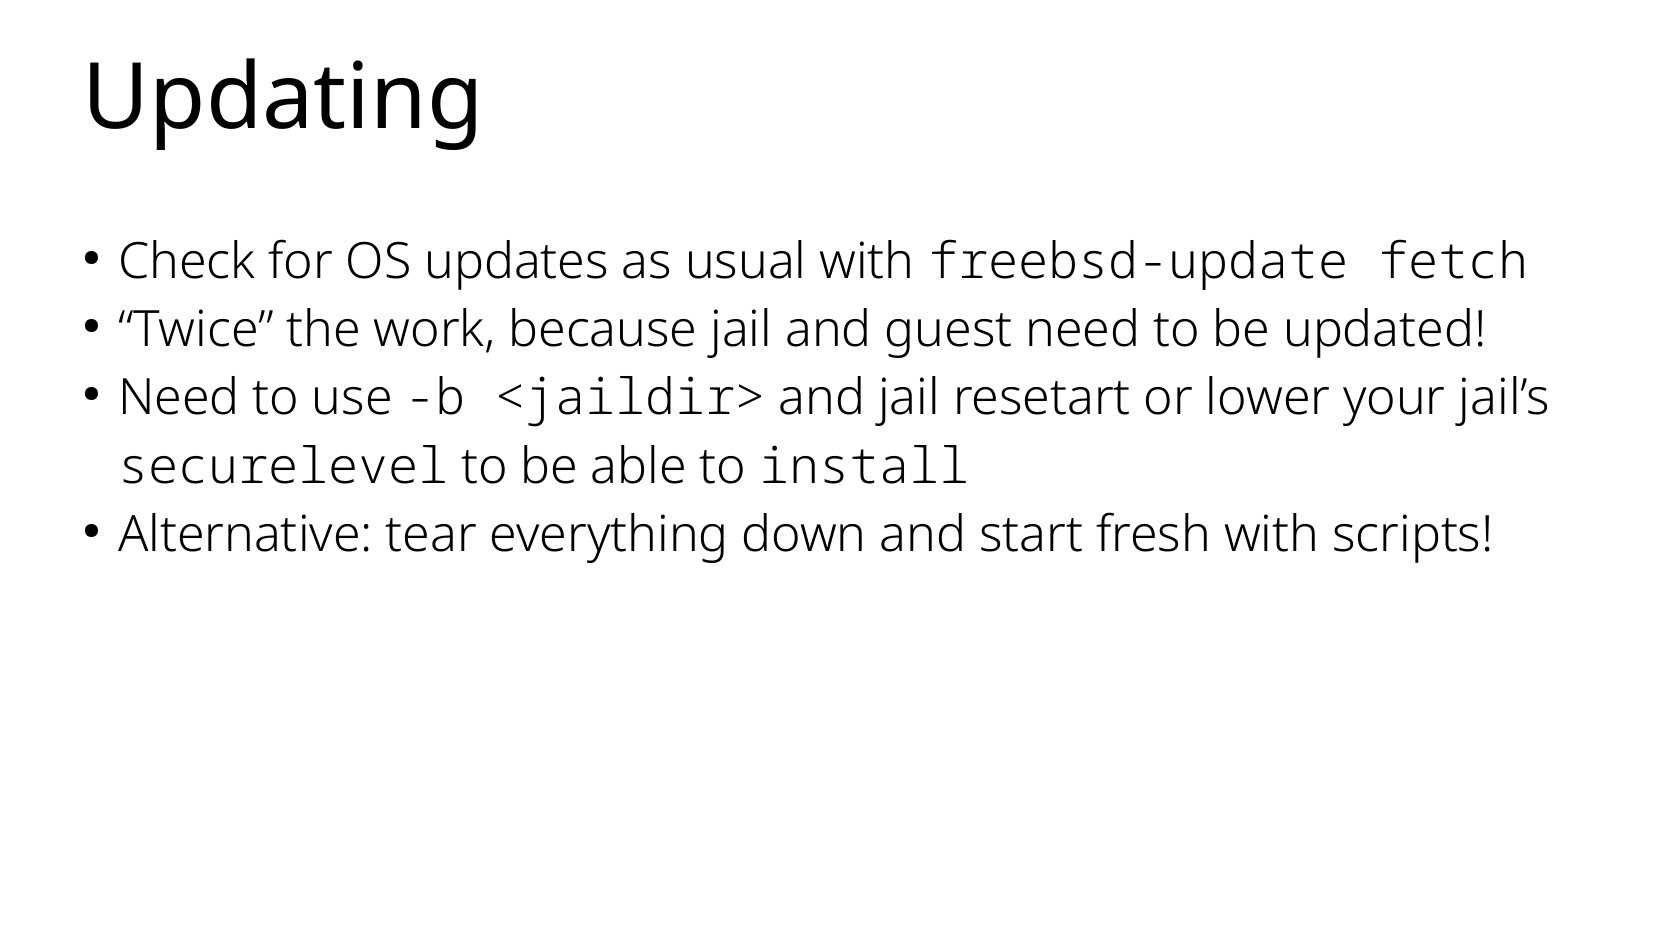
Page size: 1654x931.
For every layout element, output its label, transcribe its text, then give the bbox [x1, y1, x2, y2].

title Updating [82, 37, 1571, 150]
list Check for OS updates as usual with freebsd-update fetch “Twice” the work, because jail and guest need to be updated! Need to use -b <jaildir> and jail resetart or lower your jail’s securelevel to be able to install Alternative: tear everything down and start fresh with scripts! [82, 224, 1571, 825]
